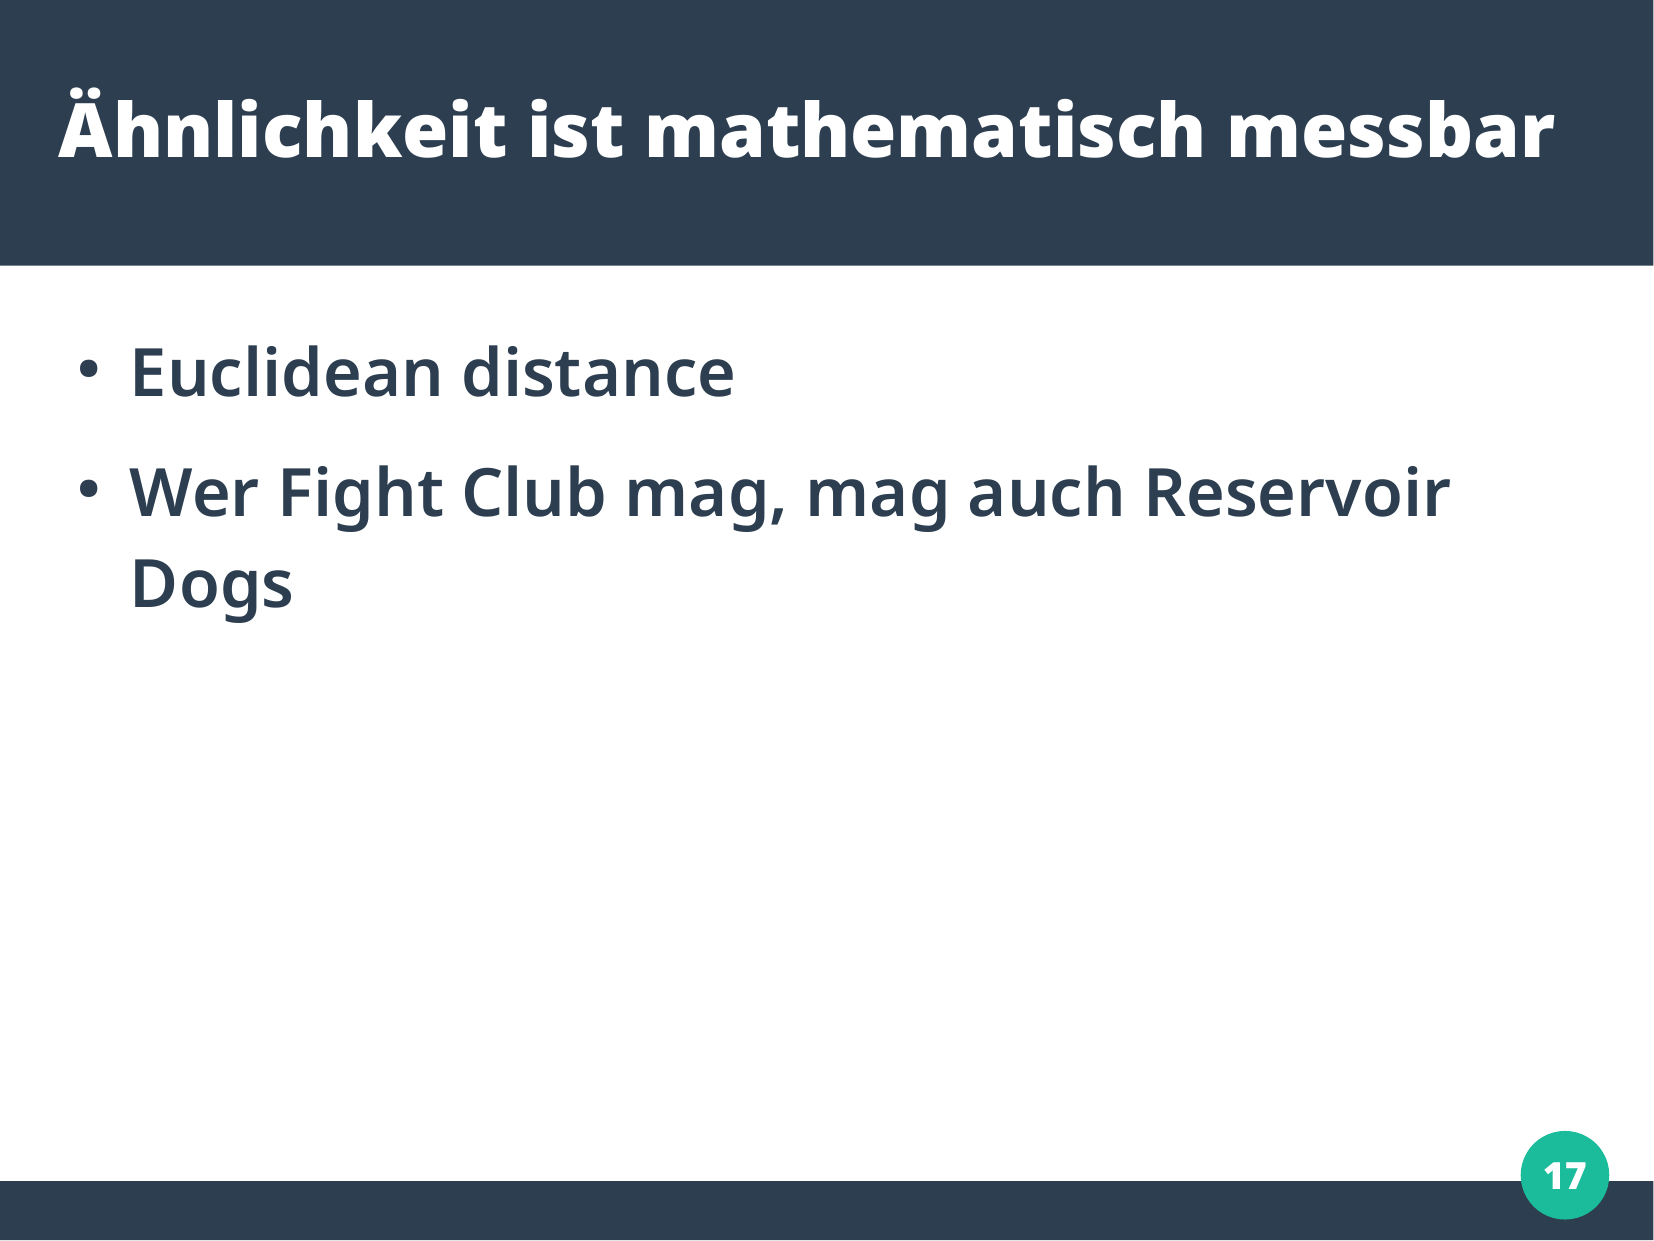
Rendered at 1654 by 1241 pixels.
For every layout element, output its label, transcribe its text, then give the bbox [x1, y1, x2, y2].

list Euclidean distance Wer Fight Club mag, mag auch Reservoir Dogs [59, 324, 1595, 1152]
title Ähnlichkeit ist mathematisch messbar [59, 49, 1595, 207]
